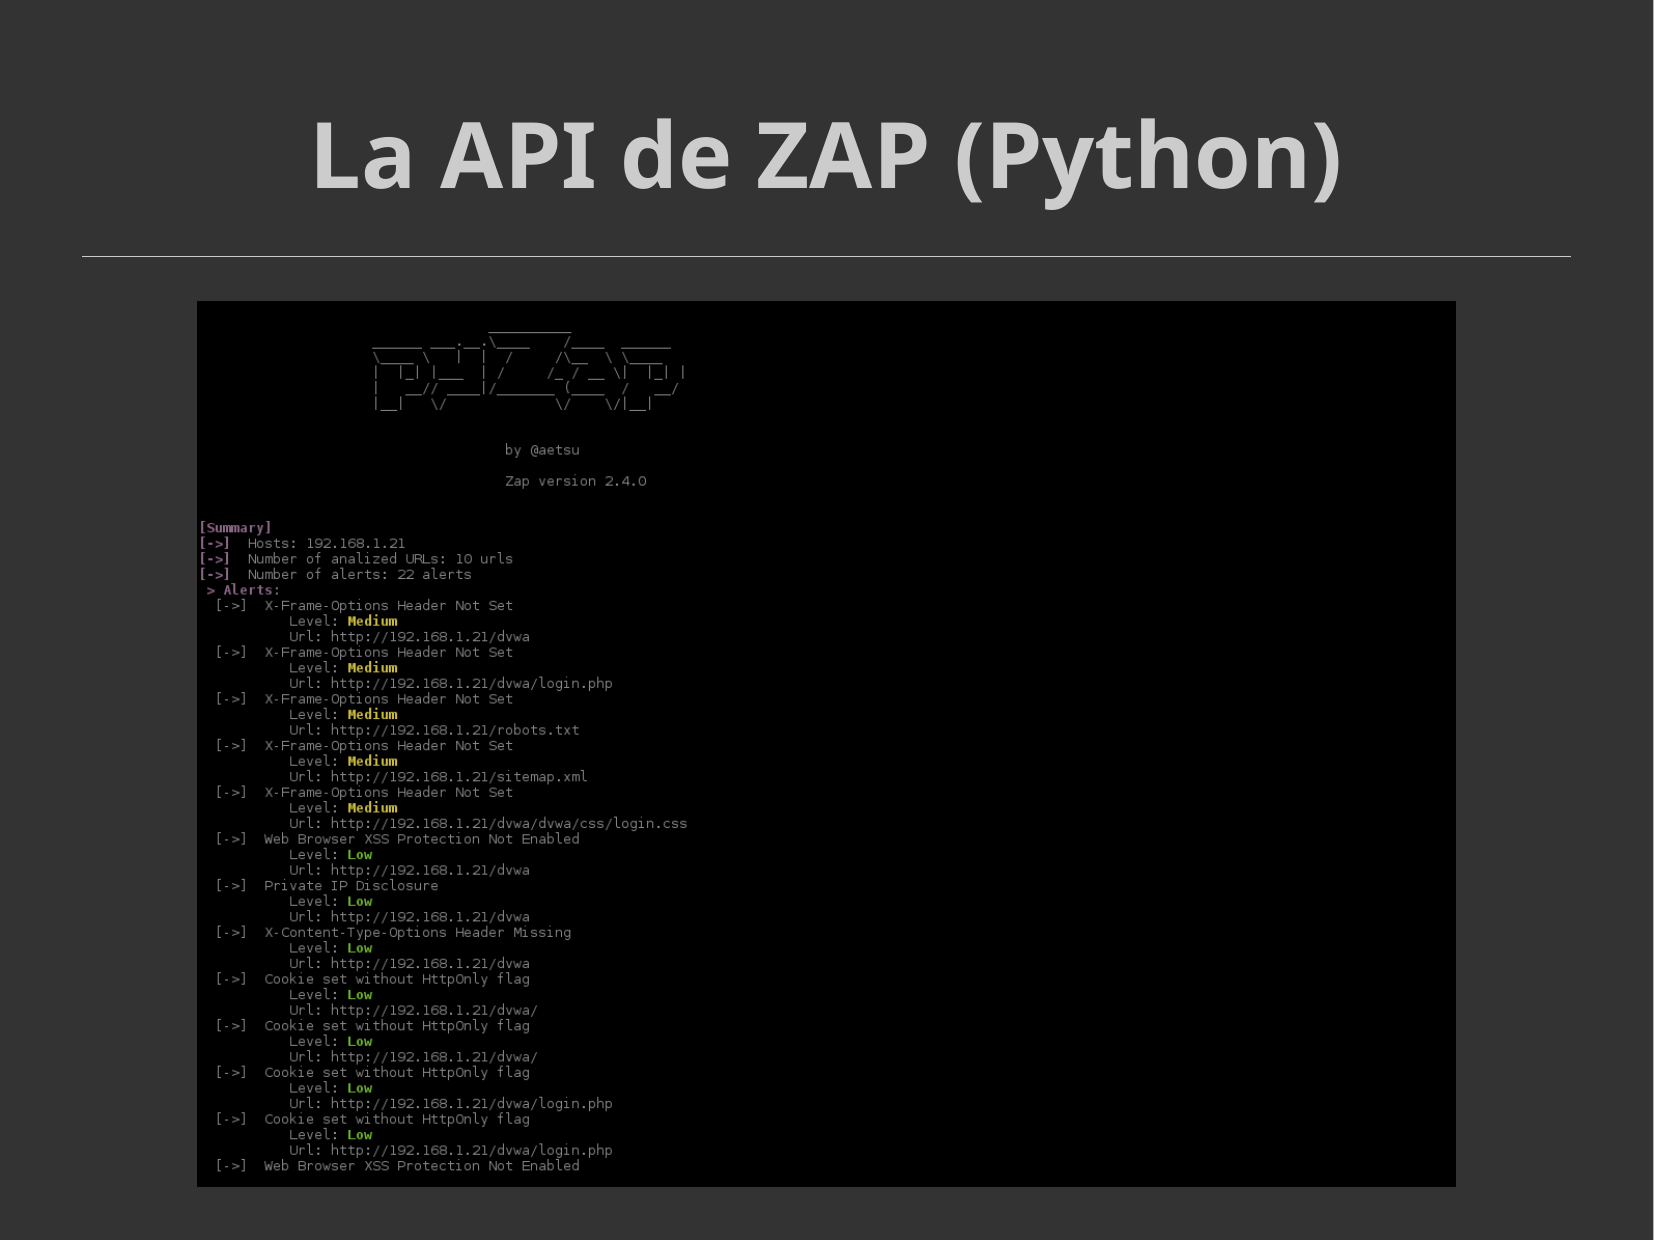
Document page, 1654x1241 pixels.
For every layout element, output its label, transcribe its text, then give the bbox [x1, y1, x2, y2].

title La API de ZAP (Python) [82, 49, 1571, 257]
picture [197, 301, 1456, 1187]
